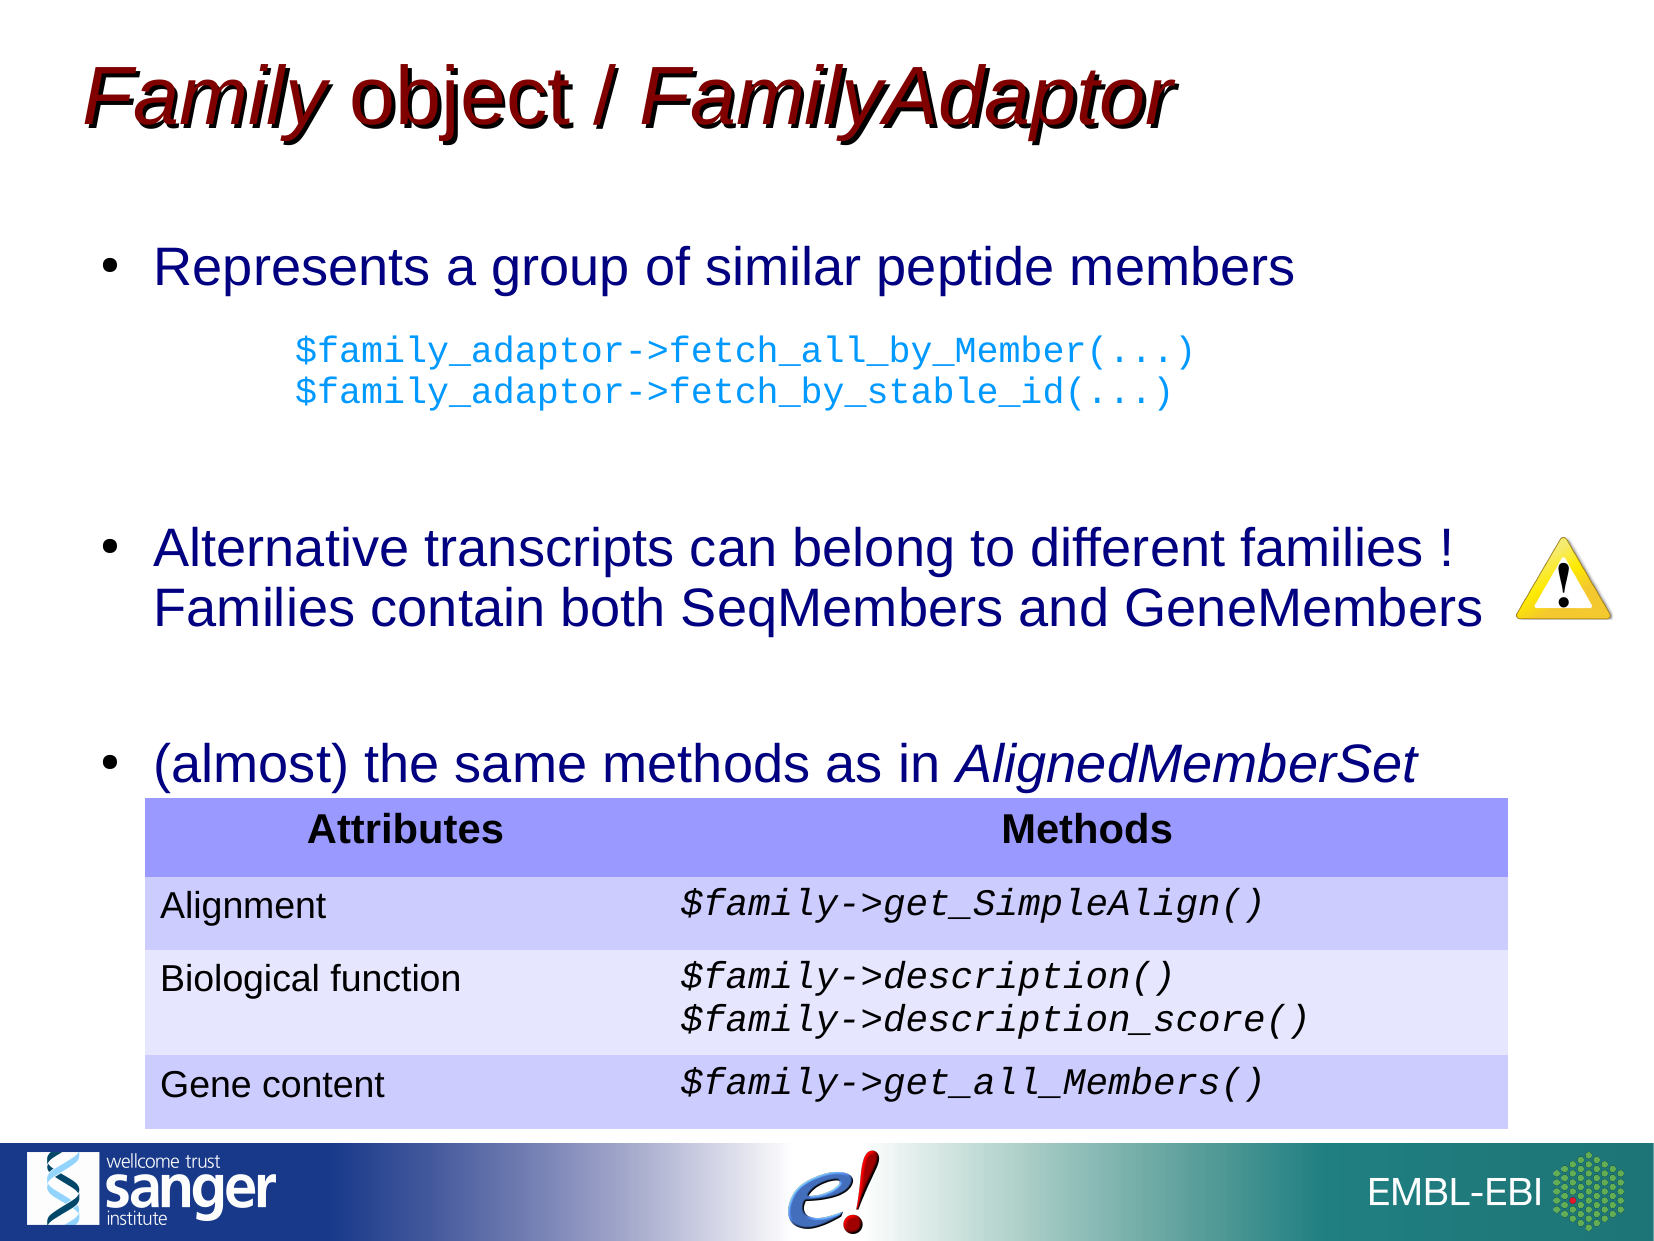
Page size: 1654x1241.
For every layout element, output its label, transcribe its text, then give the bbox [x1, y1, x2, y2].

table_header Methods [666, 798, 1508, 877]
table_cell $family->get_all_Members() [666, 1055, 1508, 1129]
picture [1516, 537, 1613, 620]
title Family object / FamilyAdaptor [82, 49, 1571, 236]
table_cell Alignment [145, 877, 666, 950]
picture [0, 1143, 1654, 1241]
table_cell Gene content [145, 1055, 666, 1129]
list Represents a group of similar peptide members $family_adaptor->fetch_all_by_Member(...) $family_adaptor->fetch_by_stable_id(...) Alternative transcripts can belong to different families ! Families contain both SeqMembers and GeneMembers (almost) the same methods as in AlignedMemberSet [82, 236, 1595, 963]
table_header Attributes [145, 798, 666, 877]
table_cell $family->get_SimpleAlign() [666, 877, 1508, 950]
table_cell $family->description() $family->description_score() [666, 950, 1508, 1055]
table_cell Biological function [145, 950, 666, 1055]
